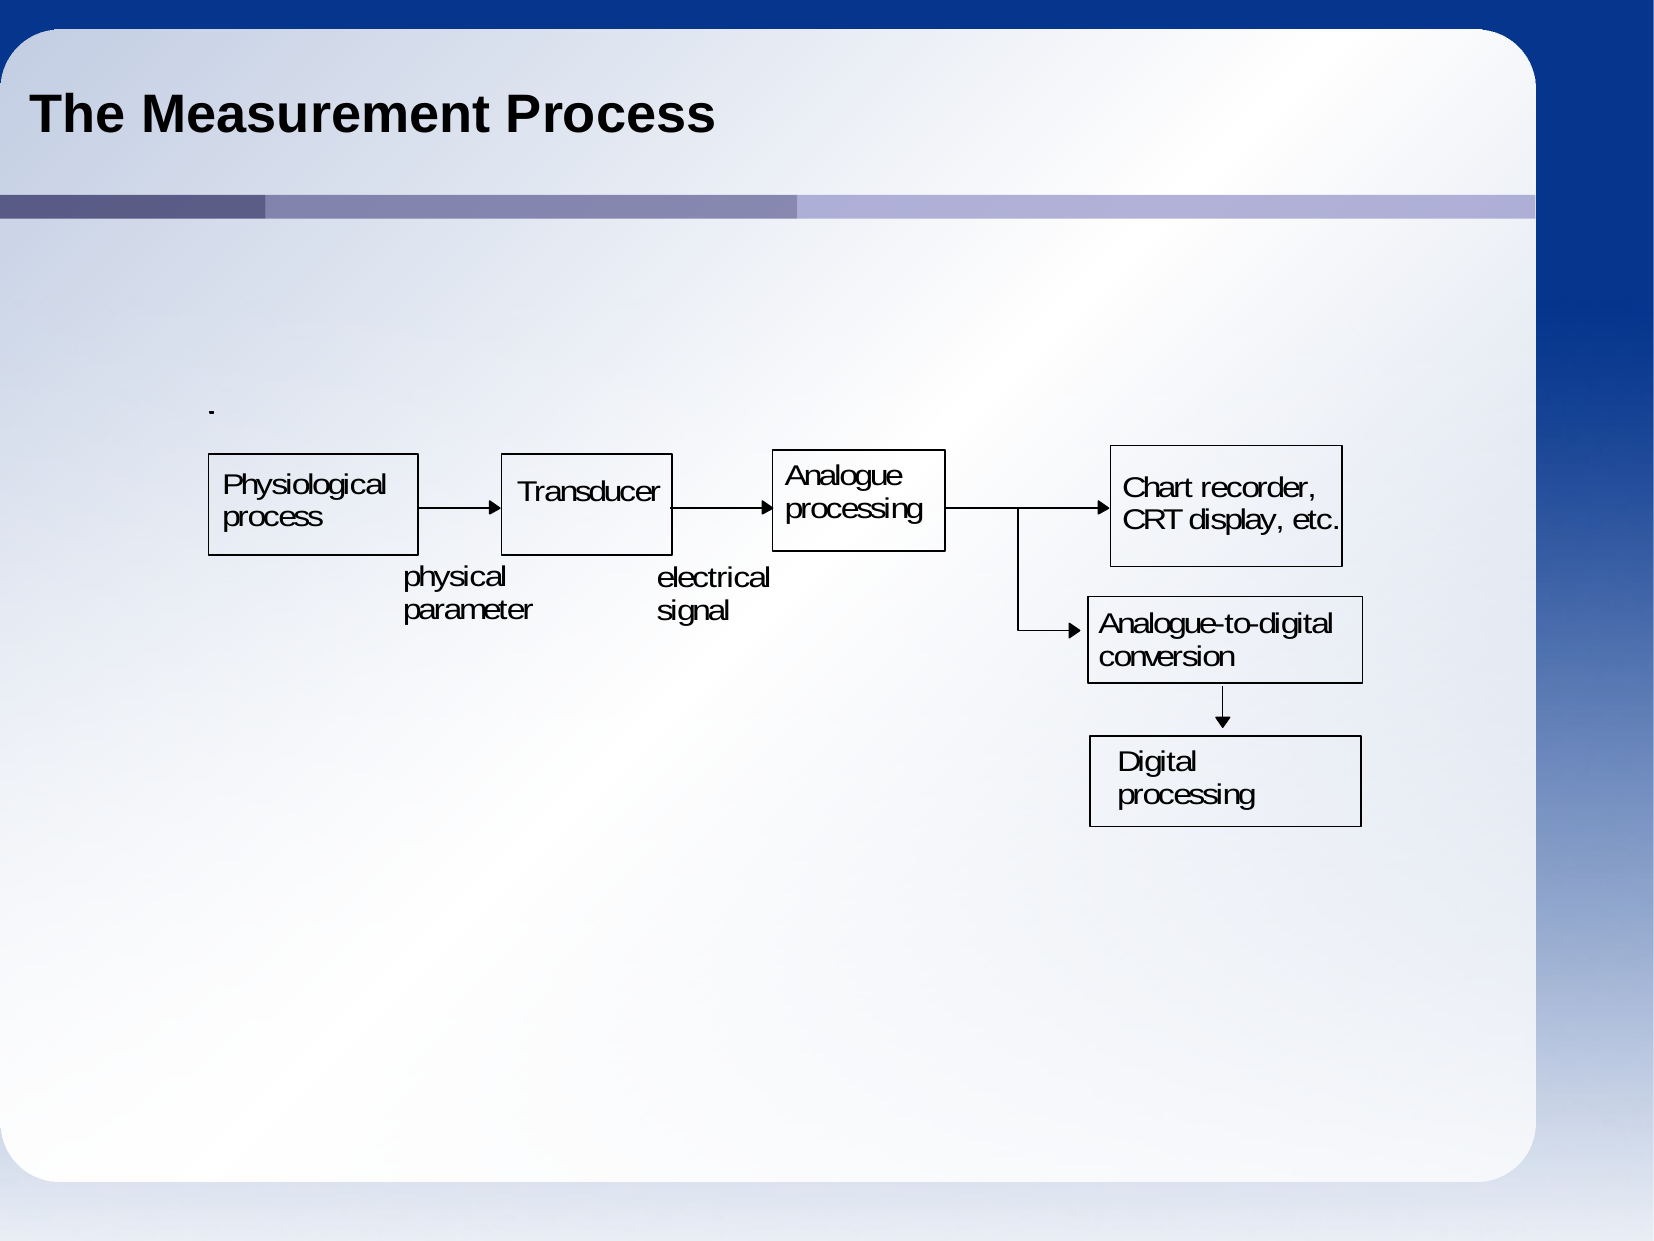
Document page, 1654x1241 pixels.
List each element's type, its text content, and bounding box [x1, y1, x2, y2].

picture [0, 0, 1654, 1241]
chart [206, 410, 1365, 827]
title The Measurement Process [29, 49, 1506, 178]
